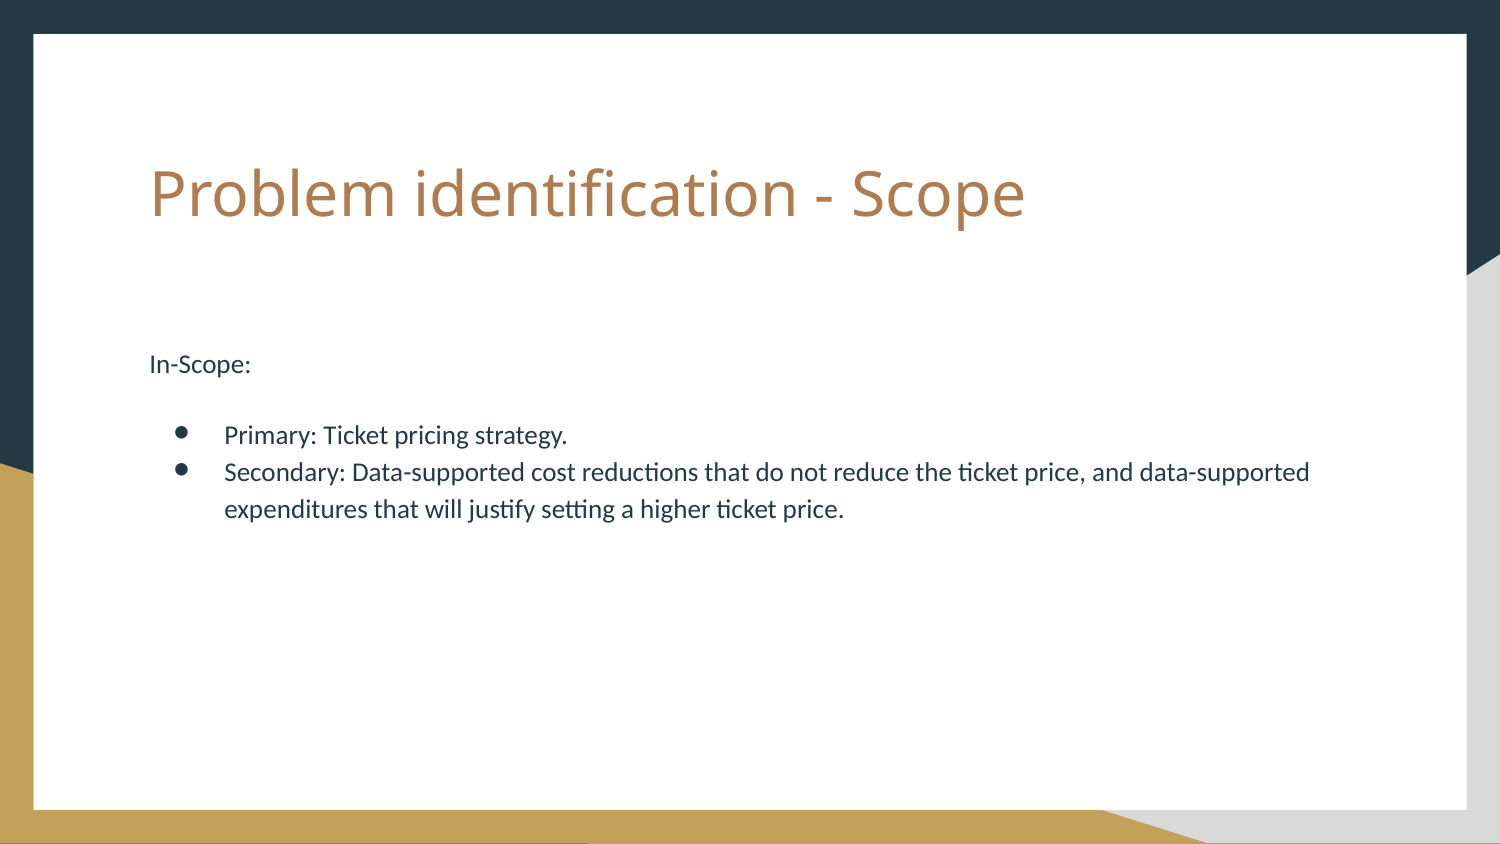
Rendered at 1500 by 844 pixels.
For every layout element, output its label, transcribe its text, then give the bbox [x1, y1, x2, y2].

list In-Scope: Primary: Ticket pricing strategy. Secondary: Data-supported cost reductions that do not reduce the ticket price, and data-supported expenditures that will justify setting a higher ticket price. [134, 326, 1366, 729]
title Problem identification - Scope [134, 138, 1366, 296]
